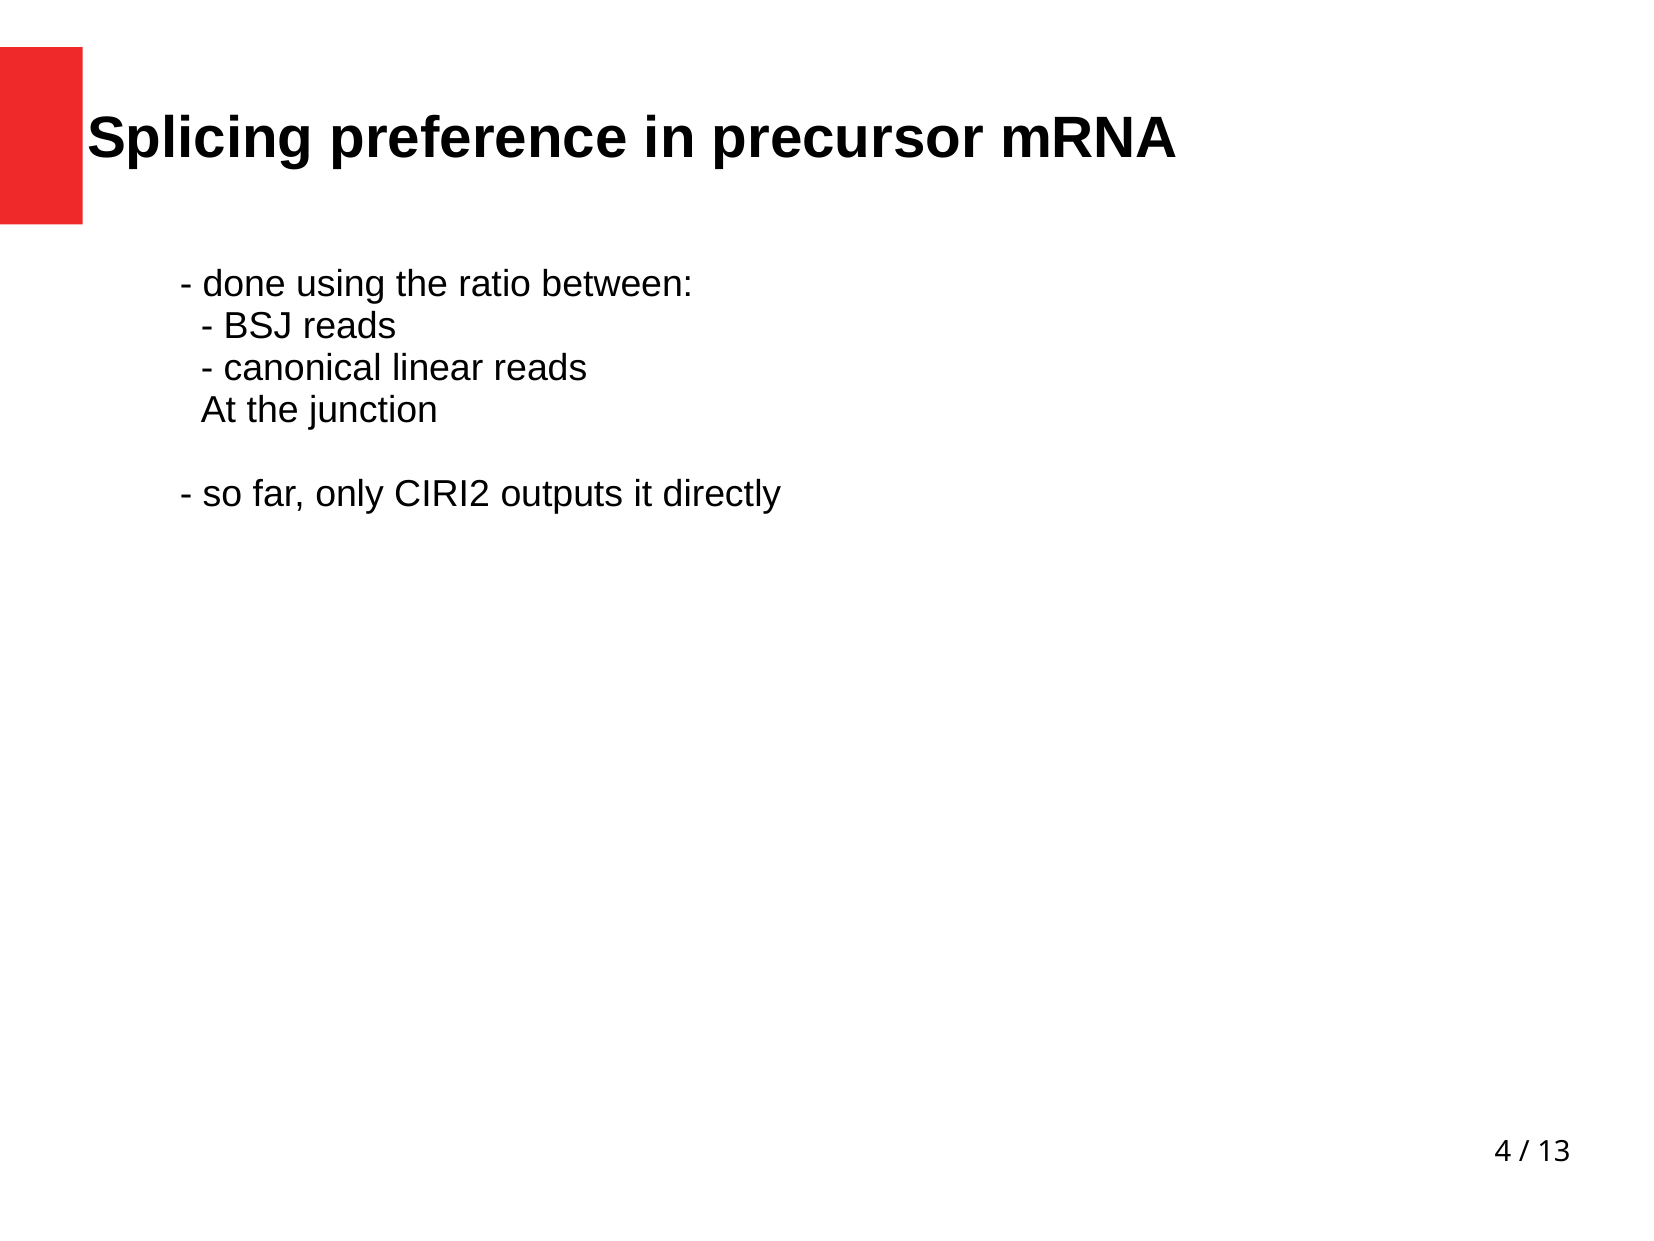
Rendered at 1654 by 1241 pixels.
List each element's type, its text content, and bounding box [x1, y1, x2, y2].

text_box Splicing preference in precursor mRNA [72, 96, 1651, 196]
text_box - done using the ratio between: - BSJ reads - canonical linear reads At the junction - so far, only CIRI2 outputs it directly [165, 255, 1216, 522]
